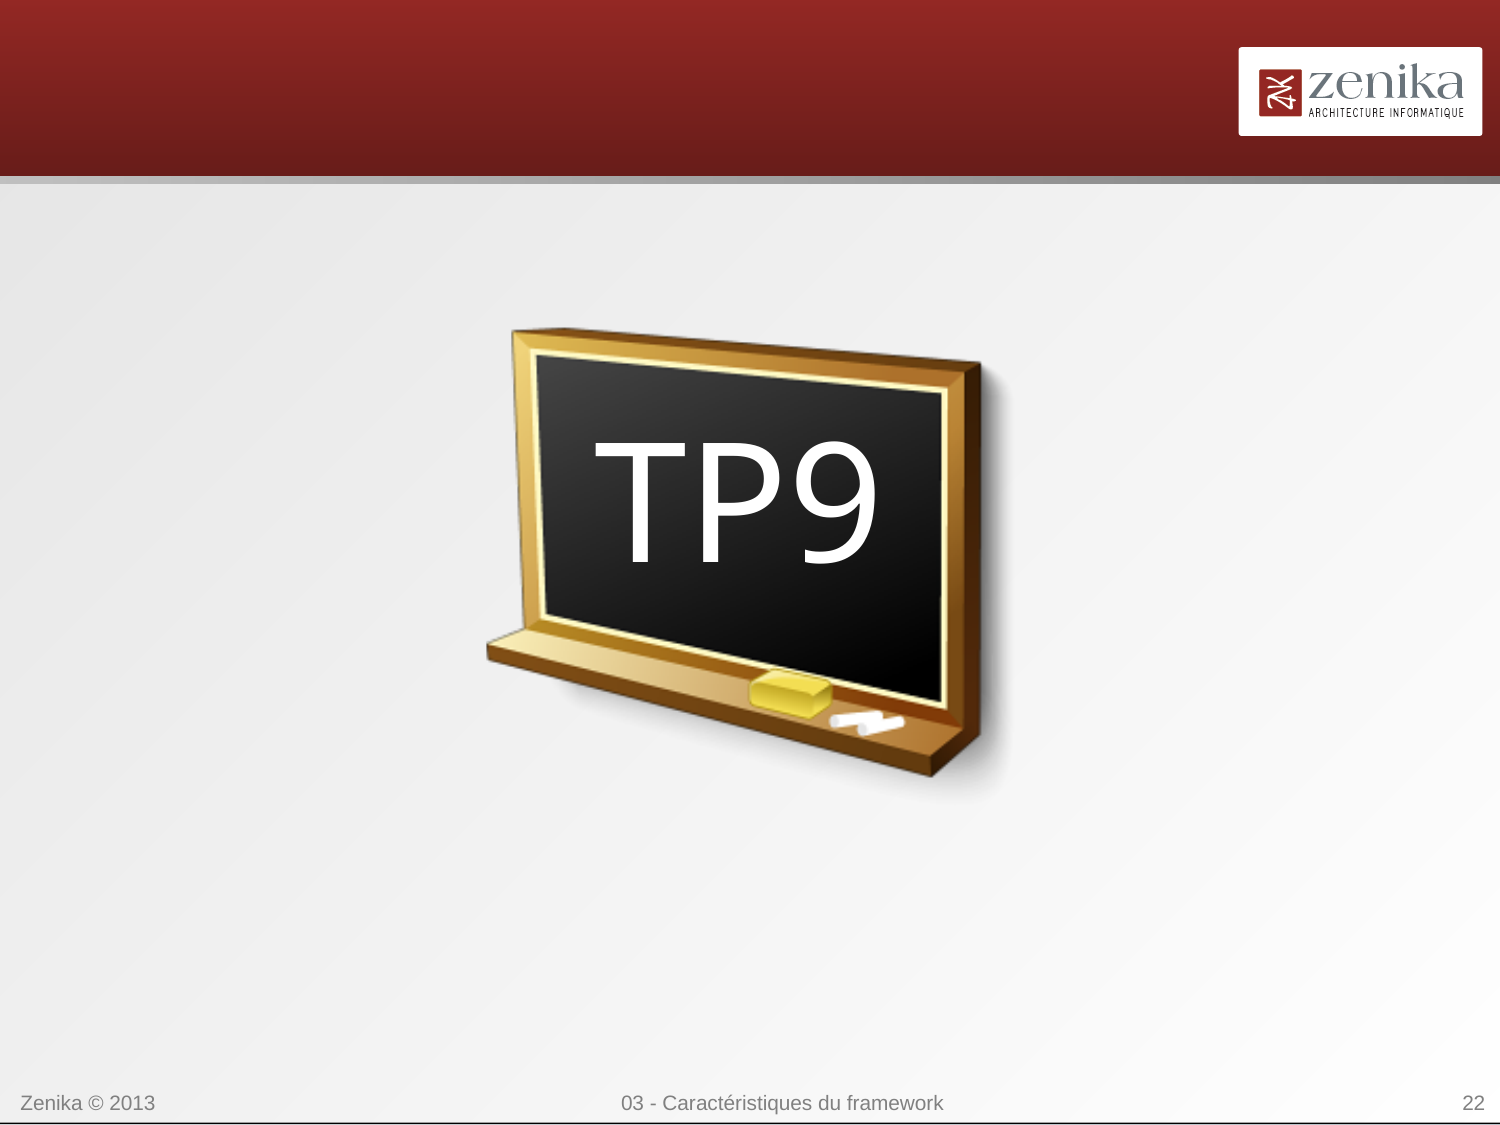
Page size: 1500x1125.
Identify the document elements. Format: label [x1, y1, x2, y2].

picture [483, 295, 1017, 830]
picture [1257, 58, 1464, 125]
